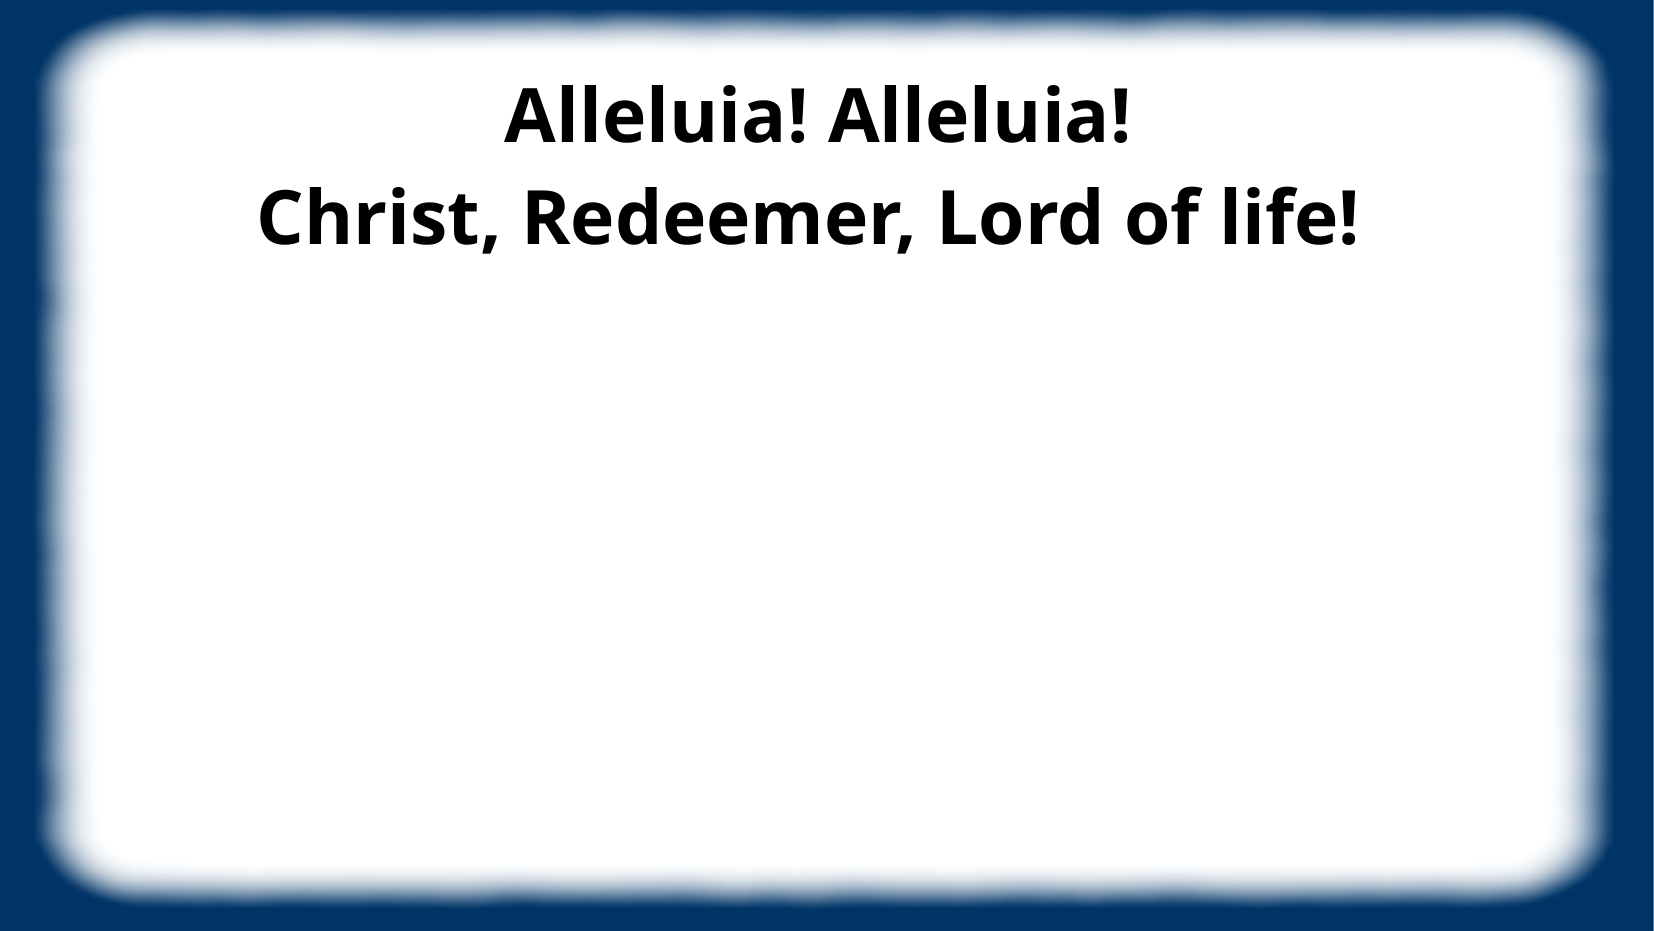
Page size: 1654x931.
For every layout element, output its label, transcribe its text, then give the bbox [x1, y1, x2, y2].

picture [0, 0, 1654, 931]
text_box Alleluia! Alleluia! Christ, Redeemer, Lord of life! [92, 54, 1546, 301]
